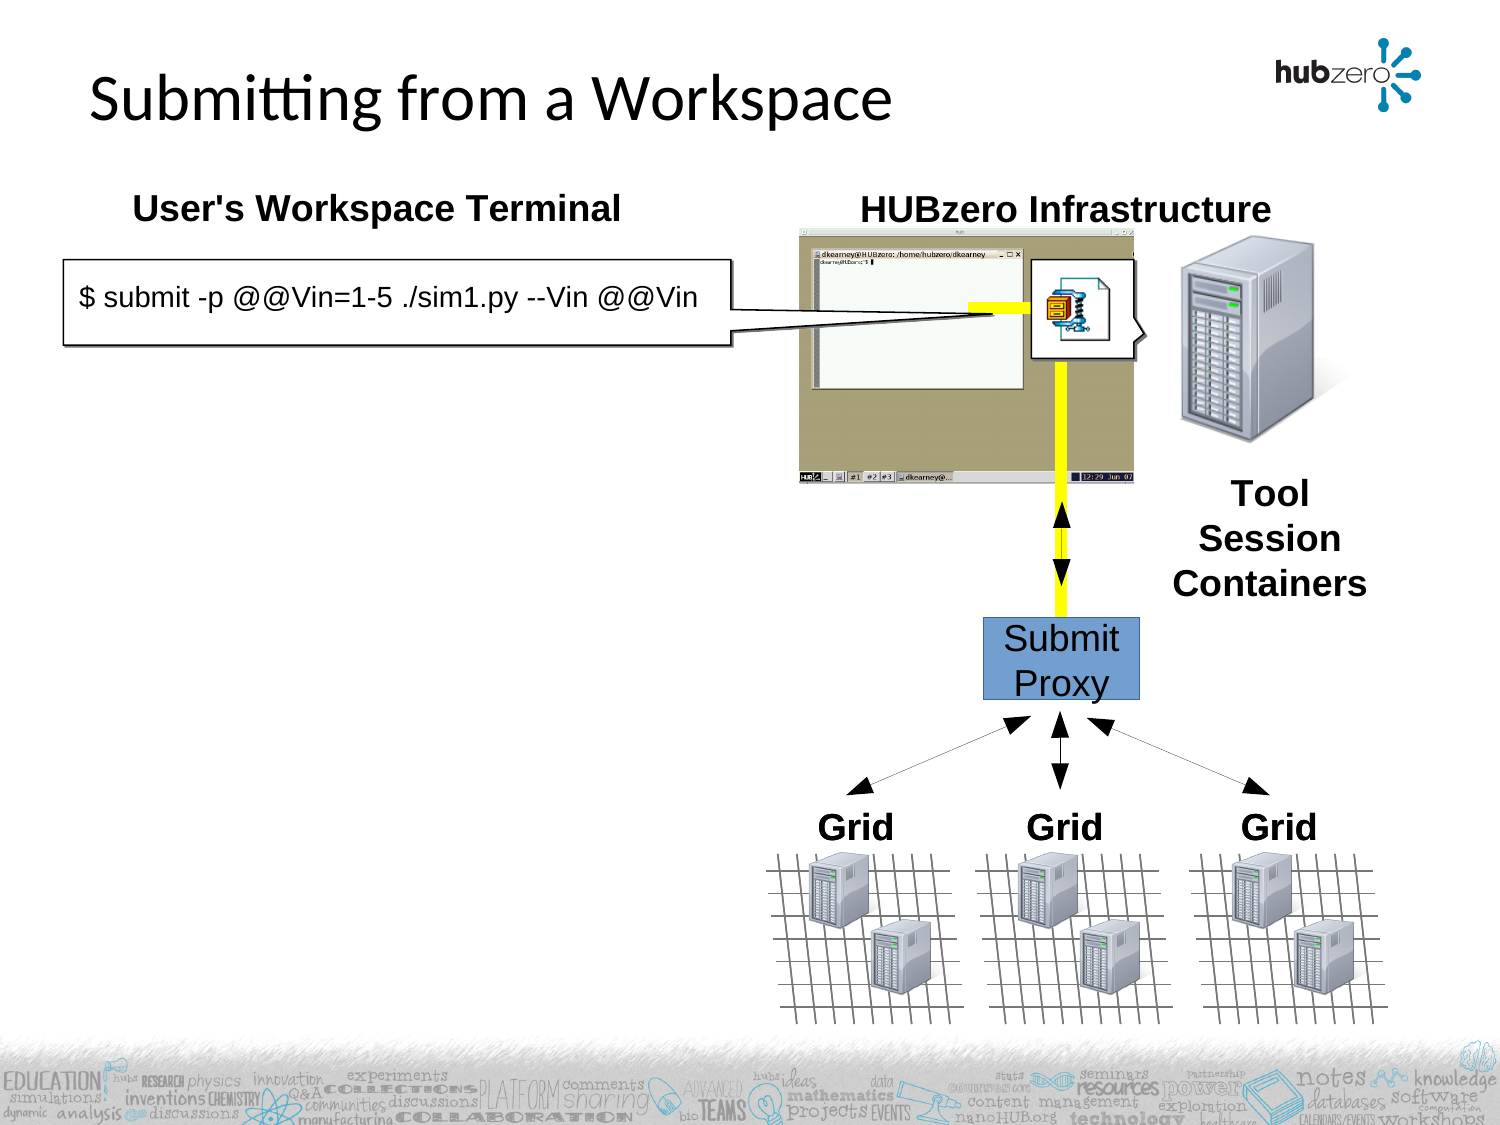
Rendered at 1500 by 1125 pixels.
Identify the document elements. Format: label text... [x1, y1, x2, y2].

text_box HUBzero Infrastructure [845, 177, 1288, 238]
text_box Grid [802, 795, 910, 856]
picture [1156, 228, 1367, 451]
text_box Submit Proxy [983, 617, 1140, 700]
text_box Tool Session Containers [1157, 461, 1395, 612]
picture [1220, 849, 1378, 998]
picture [799, 314, 1055, 484]
picture [1039, 270, 1117, 349]
title Submitting from a Workspace [75, 44, 1425, 144]
picture [0, 1034, 1500, 1125]
text_box Grid [1011, 795, 1119, 856]
text_box User's Workspace Terminal [117, 176, 634, 237]
picture [1006, 849, 1164, 998]
picture [799, 228, 1134, 313]
text_box [1031, 259, 1145, 359]
picture [1067, 359, 1134, 484]
text_box Grid [1225, 795, 1333, 856]
text_box [63, 259, 993, 346]
picture [797, 849, 955, 998]
picture [1272, 35, 1424, 44]
text_box $ submit -p @@Vin=1-5 ./sim1.py --Vin @@Vin [64, 271, 712, 362]
